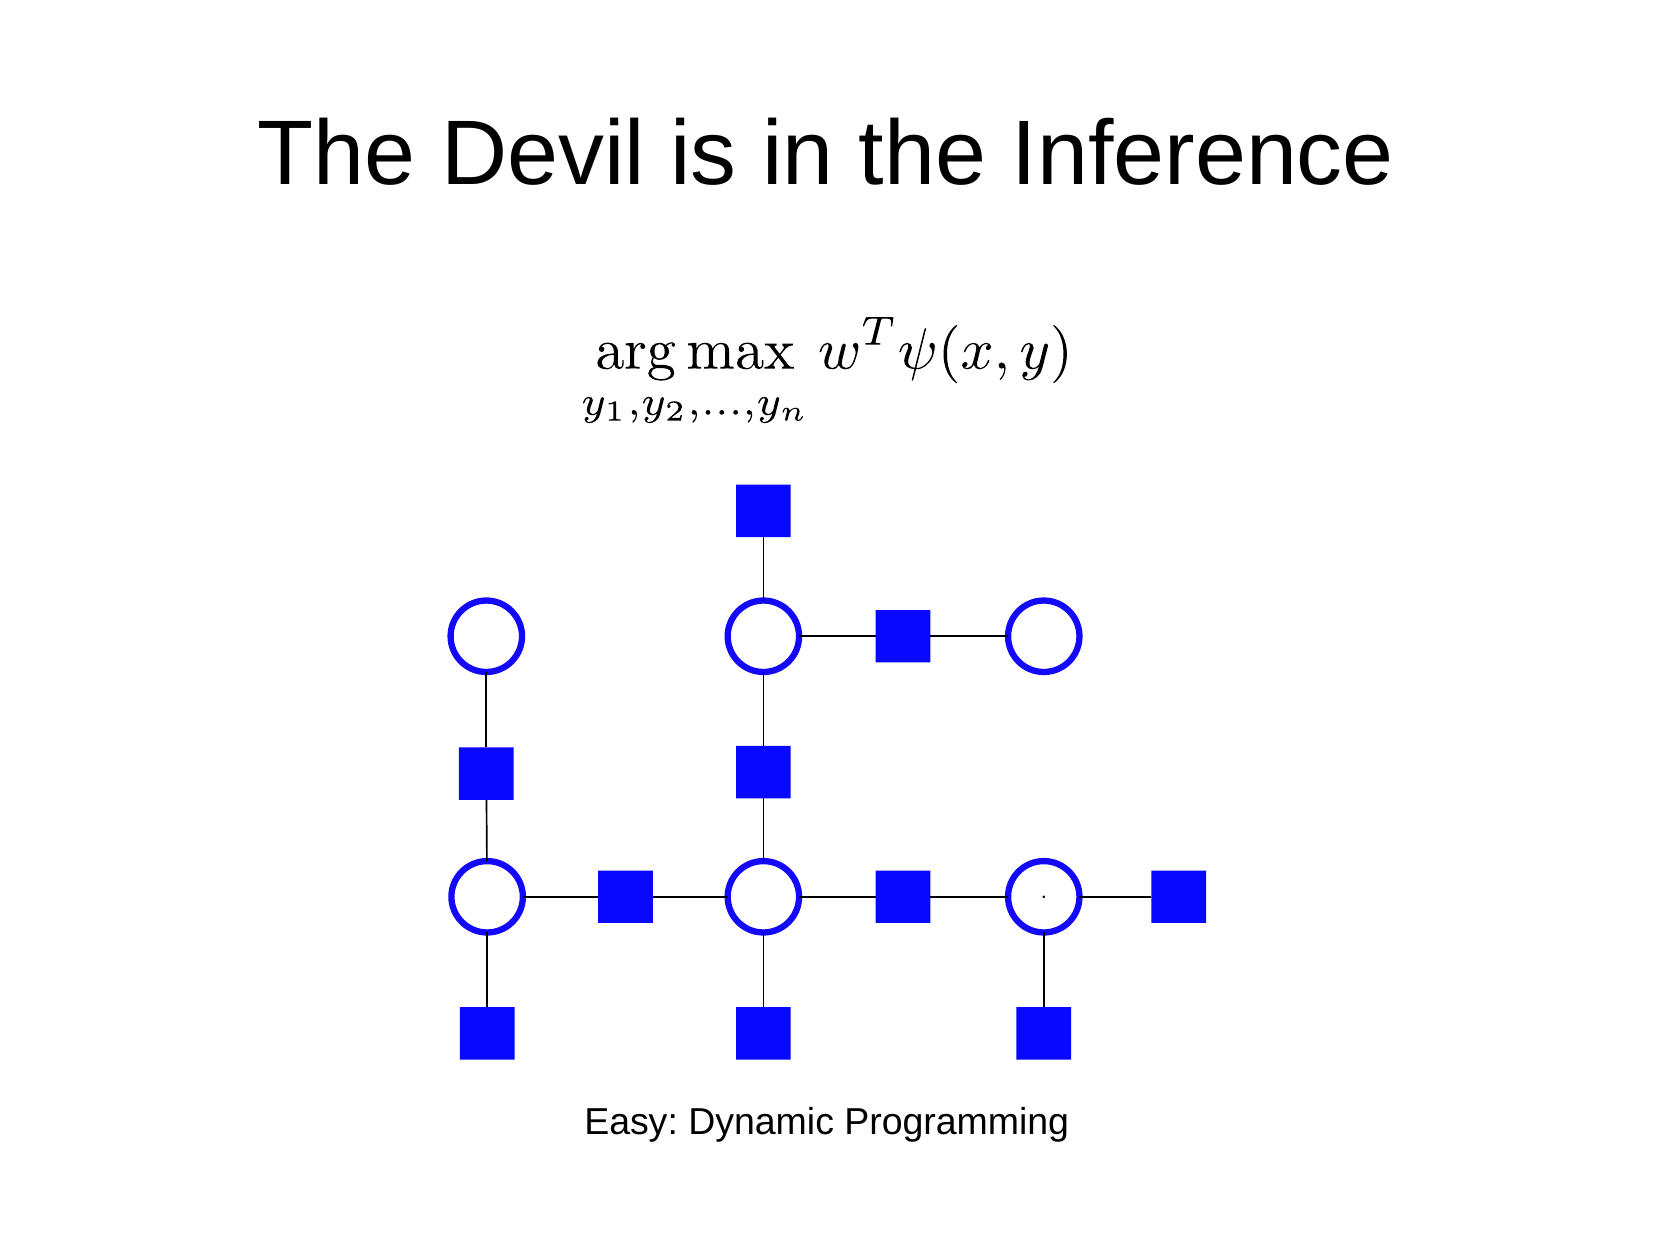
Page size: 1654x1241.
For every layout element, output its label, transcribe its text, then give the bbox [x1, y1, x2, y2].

title The Devil is in the Inference [82, 49, 1571, 257]
picture [447, 484, 1207, 1060]
text_box [580, 316, 1073, 424]
text_box Easy: Dynamic Programming [564, 1093, 1090, 1150]
